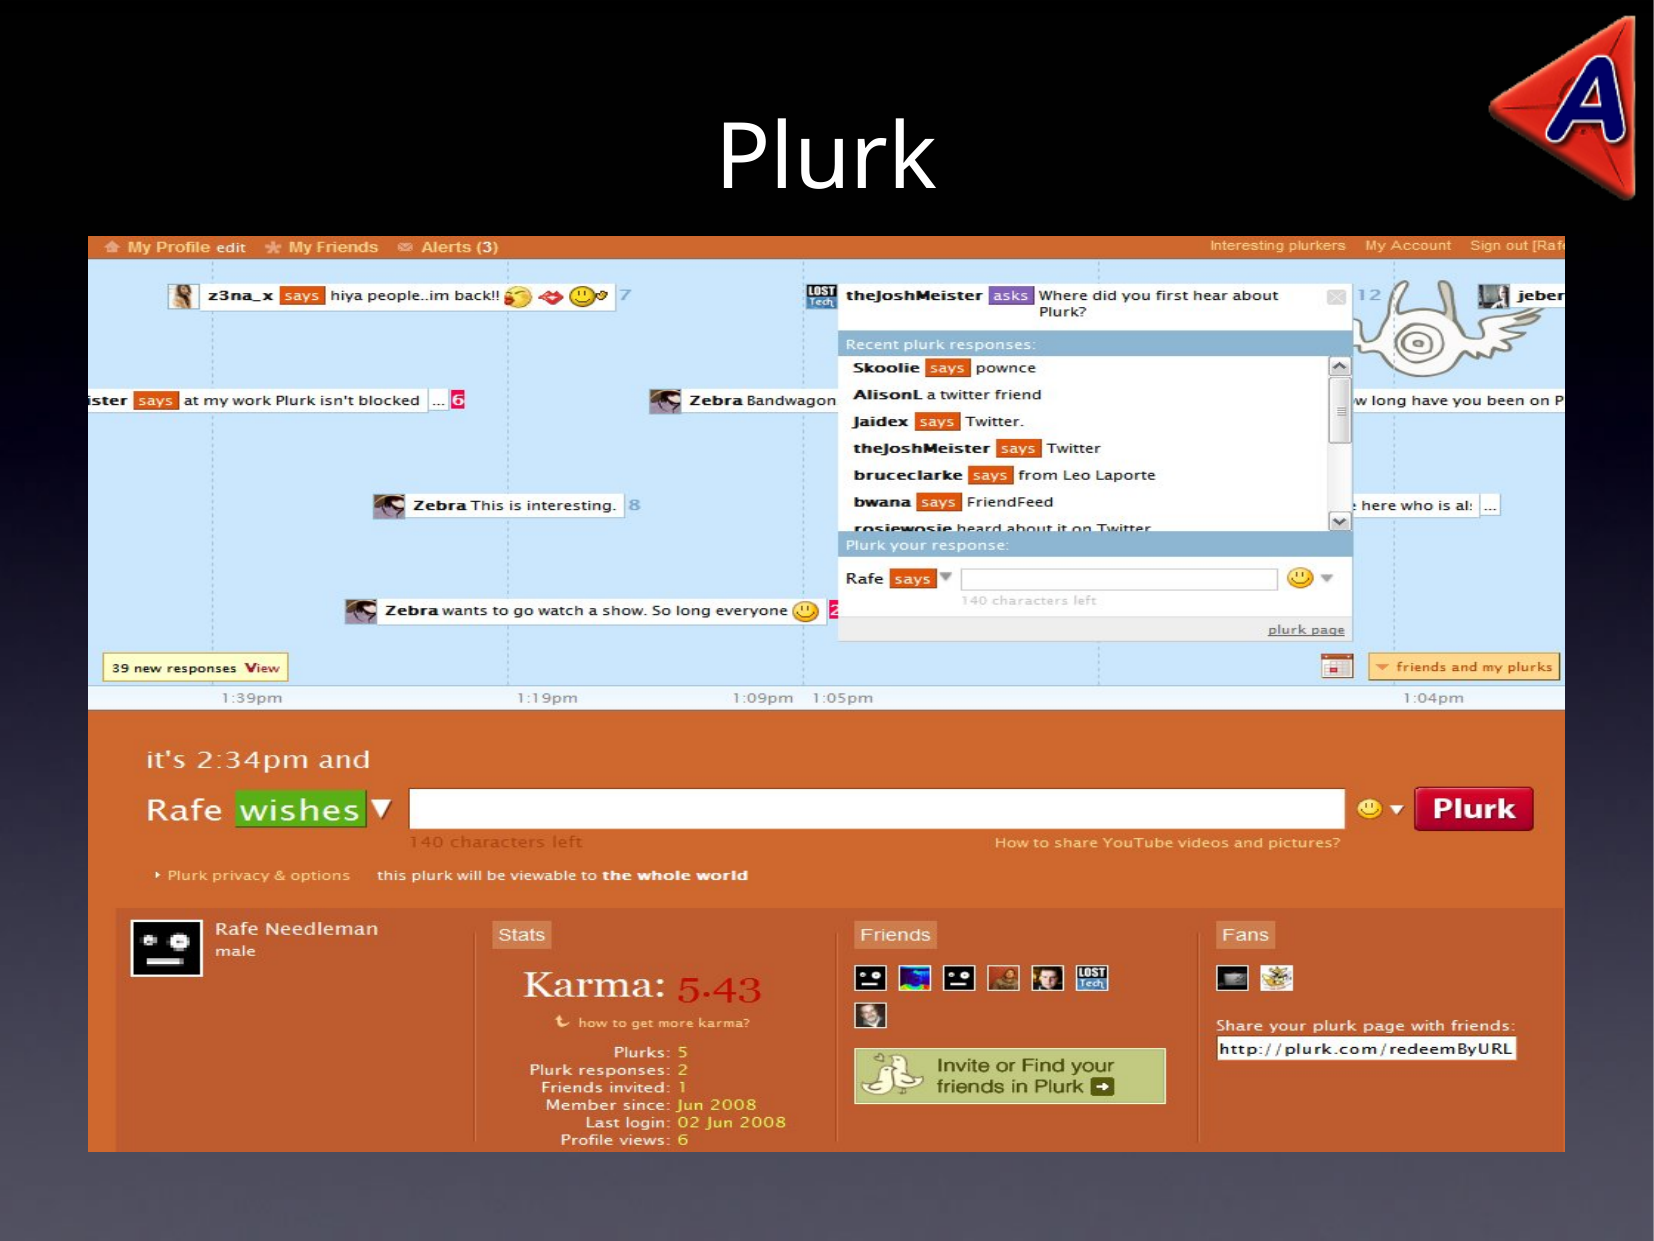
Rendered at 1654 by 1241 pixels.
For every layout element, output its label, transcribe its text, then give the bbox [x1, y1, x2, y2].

picture [0, 0, 1654, 1241]
title Plurk [82, 56, 1571, 250]
